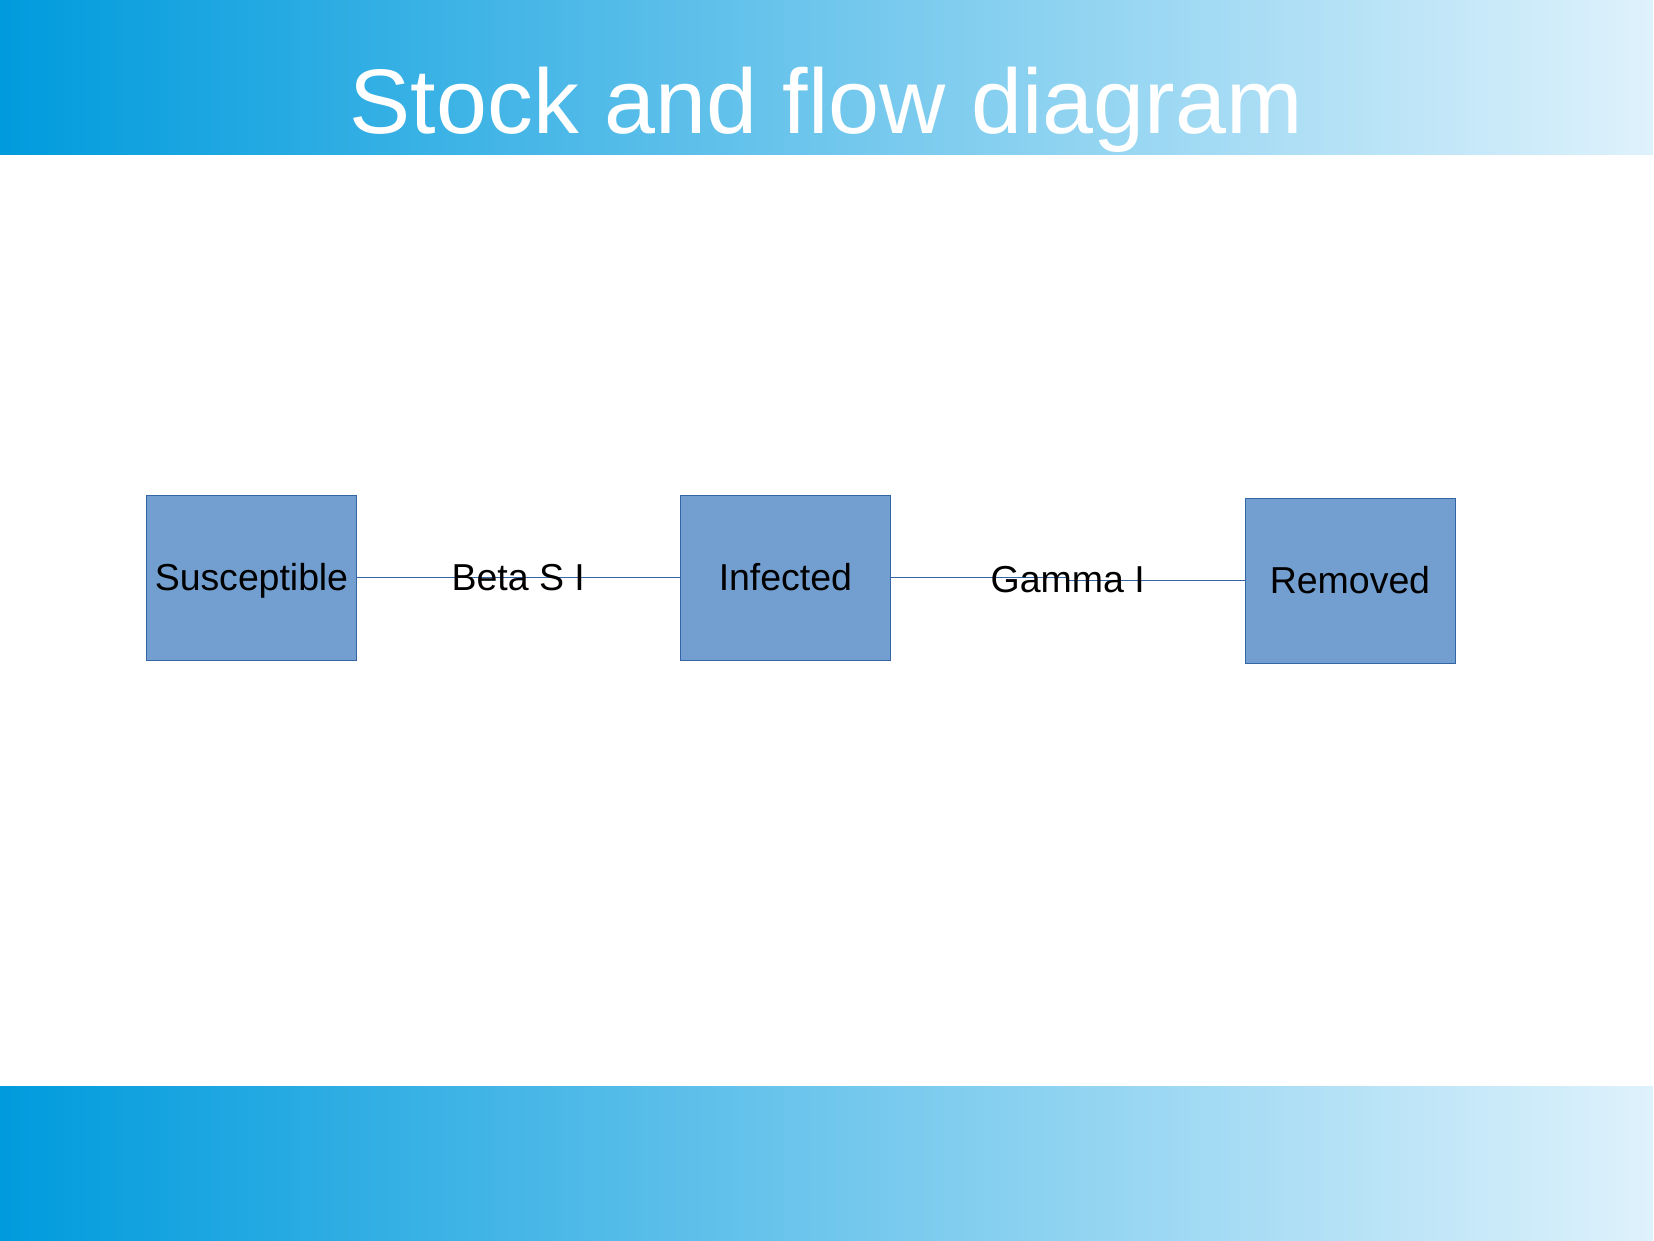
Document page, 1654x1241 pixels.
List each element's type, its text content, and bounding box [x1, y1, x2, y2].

title Stock and flow diagram [82, 49, 1571, 155]
text_box Removed [1245, 498, 1456, 664]
text_box Susceptible [146, 495, 357, 661]
text_box Infected [680, 495, 891, 661]
